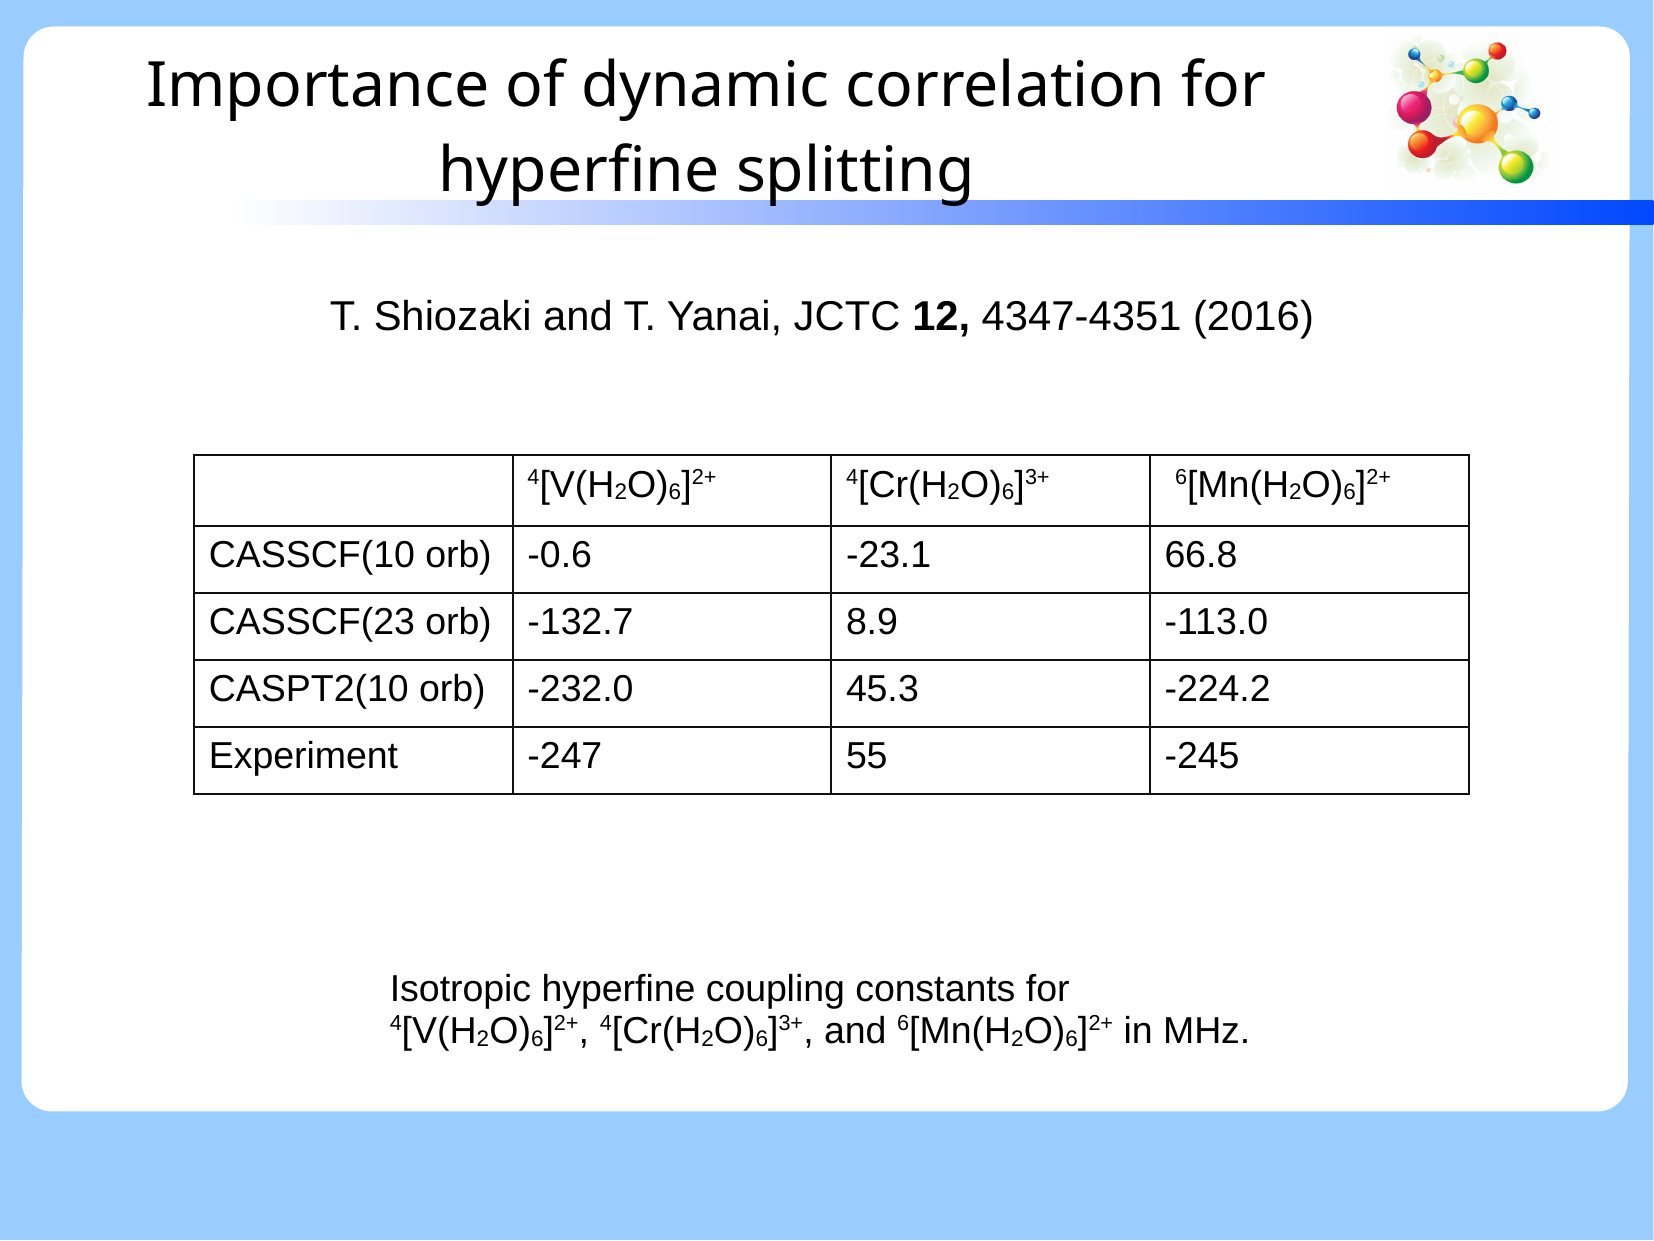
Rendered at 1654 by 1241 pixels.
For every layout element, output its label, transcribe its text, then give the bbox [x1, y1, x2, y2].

text_box T. Shiozaki and T. Yanai, JCTC 12, 4347-4351 (2016) [315, 285, 1351, 347]
table_cell -245 [1151, 728, 1468, 793]
table_header 4[Cr(H2O)6]3+ [832, 456, 1149, 525]
table_cell -232.0 [514, 661, 830, 726]
table_cell -224.2 [1151, 661, 1468, 726]
table_header 4[V(H2O)6]2+ [514, 456, 830, 525]
table_cell 55 [832, 728, 1149, 793]
table_cell -247 [514, 728, 830, 793]
table_cell Experiment [195, 728, 512, 793]
picture [1382, 29, 1556, 195]
text_box Isotropic hyperfine coupling constants for 4[V(H2O)6]2+, 4[Cr(H2O)6]3+, and 6[Mn(H2O)6]2+ in MHz. [375, 960, 1291, 1115]
title Importance of dynamic correlation for hyperfine splitting [82, 49, 1332, 201]
table_cell CASPT2(10 orb) [195, 661, 512, 726]
table_cell CASSCF(23 orb) [195, 594, 512, 659]
list [82, 277, 1571, 1069]
table_header [195, 456, 512, 525]
table_cell -132.7 [514, 594, 830, 659]
table_cell -113.0 [1151, 594, 1468, 659]
table_cell 45.3 [832, 661, 1149, 726]
table_cell -23.1 [832, 527, 1149, 592]
table_cell -0.6 [514, 527, 830, 592]
table_cell 8.9 [832, 594, 1149, 659]
table_cell [956, 205, 961, 224]
table_cell 66.8 [1151, 527, 1468, 592]
table_header 6[Mn(H2O)6]2+ [1151, 456, 1468, 525]
table_cell CASSCF(10 orb) [195, 527, 512, 592]
table_cell [873, 201, 877, 224]
